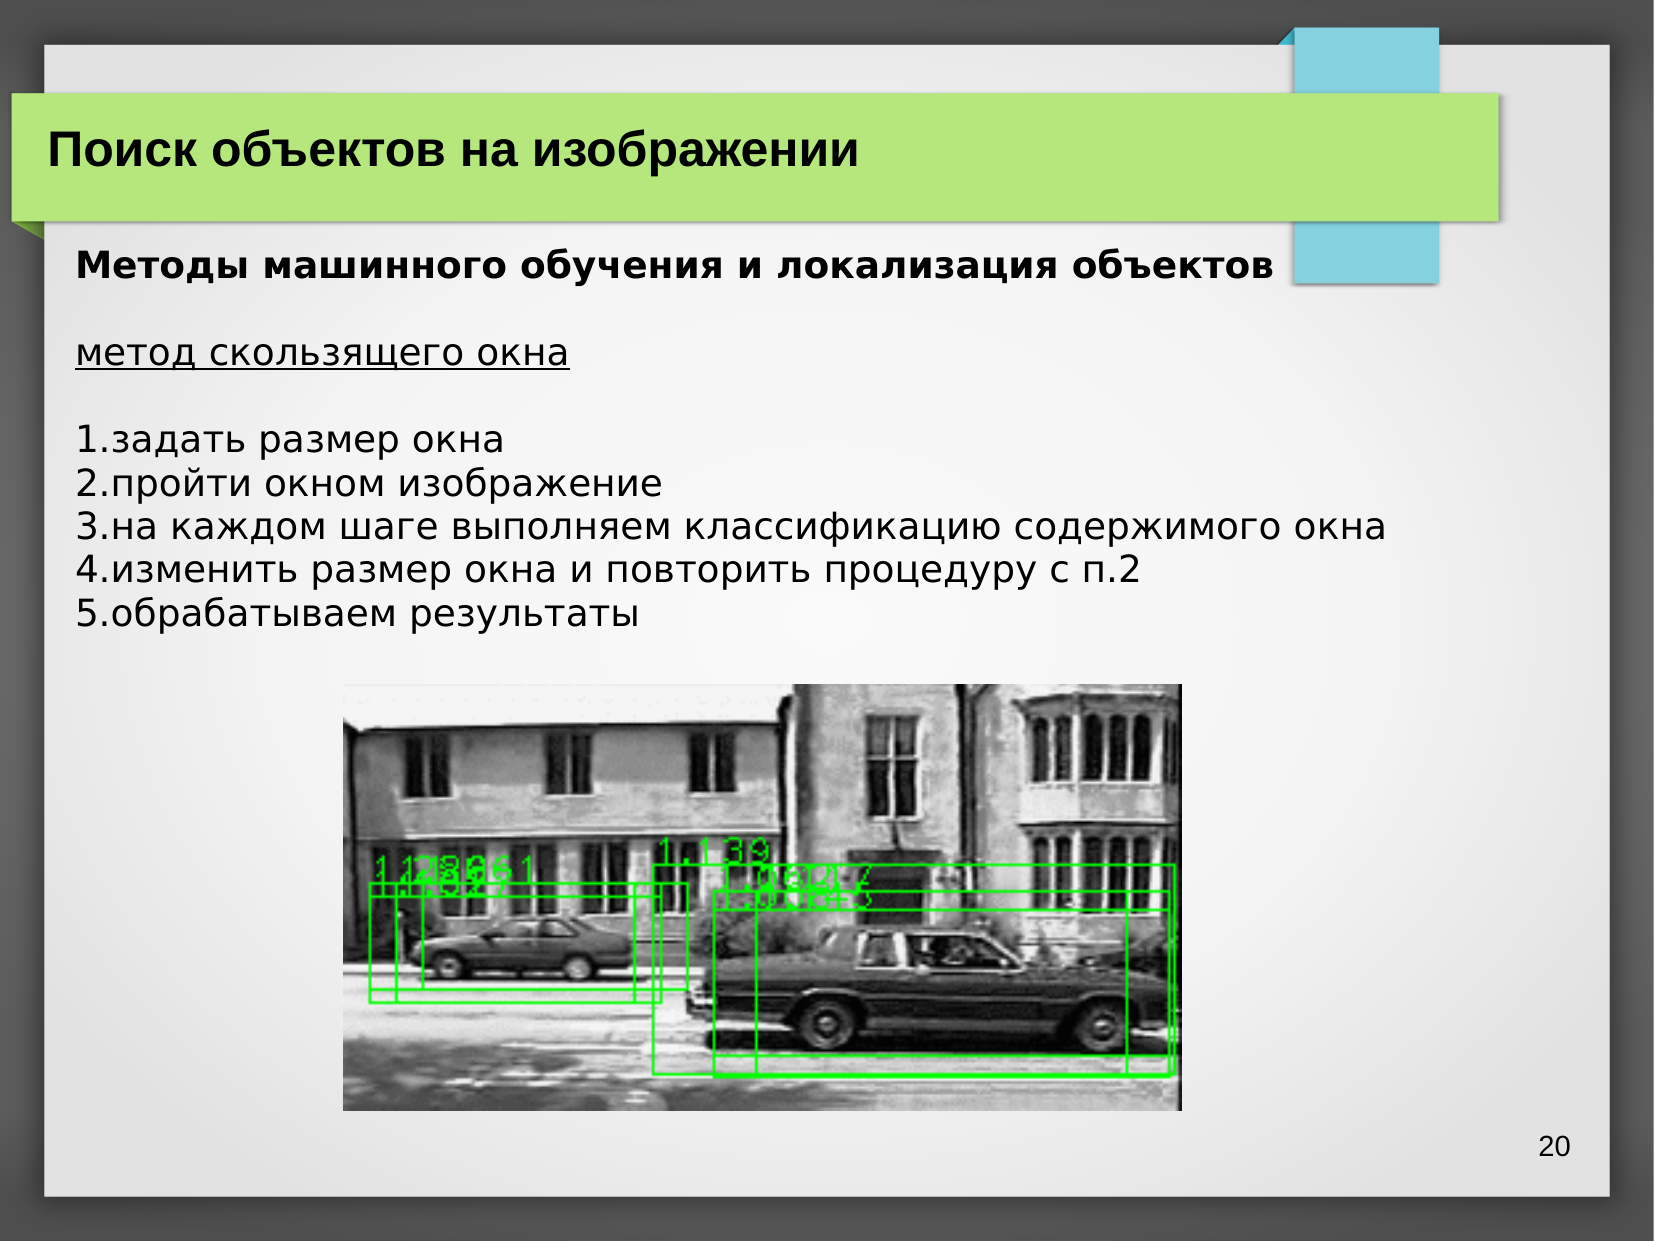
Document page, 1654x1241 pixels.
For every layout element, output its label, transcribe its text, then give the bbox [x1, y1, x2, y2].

text_box Методы машинного обучения и локализация объектов метод скользящего окна 1.задать размер окна 2.пройти окном изображение 3.на каждом шаге выполняем классификацию содержимого окна 4.изменить размер окна и повторить процедуру с п.2 5.обрабатываем результаты [60, 236, 1453, 643]
picture [0, 0, 1654, 1241]
title Поиск объектов на изображении [47, 120, 1004, 177]
